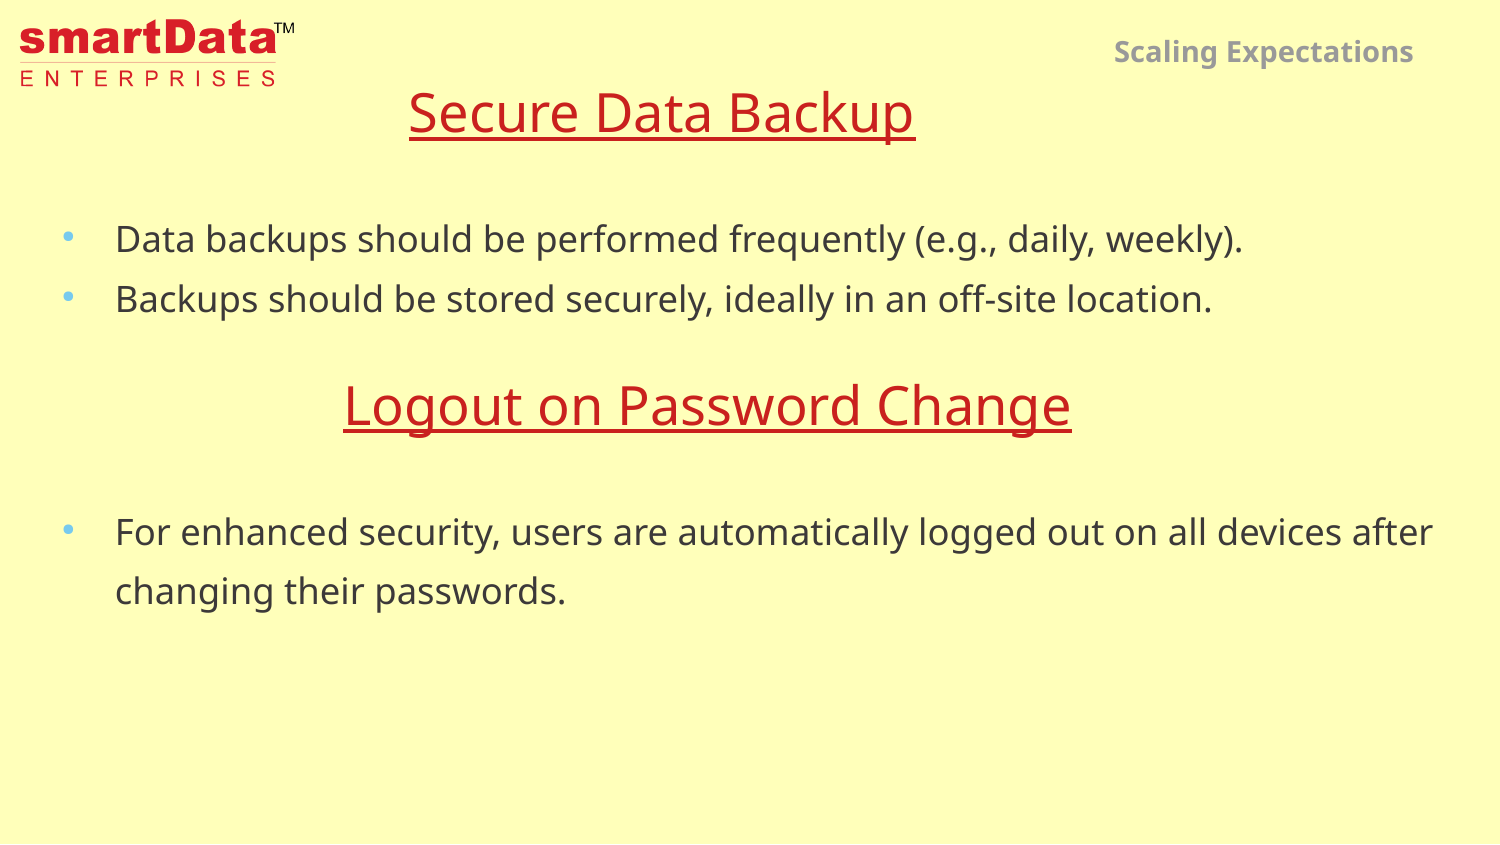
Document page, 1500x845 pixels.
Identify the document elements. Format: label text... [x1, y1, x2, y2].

text_box Secure Data Backup Data backups should be performed frequently (e.g., daily, weekly). Backups should be stored securely, ideally in an off-site location. Logout on Password Change For enhanced security, users are automatically logged out on all devices after changing their passwords. [29, 71, 1490, 739]
text_box Scaling Expectations [1039, 18, 1490, 94]
picture [0, 18, 295, 108]
